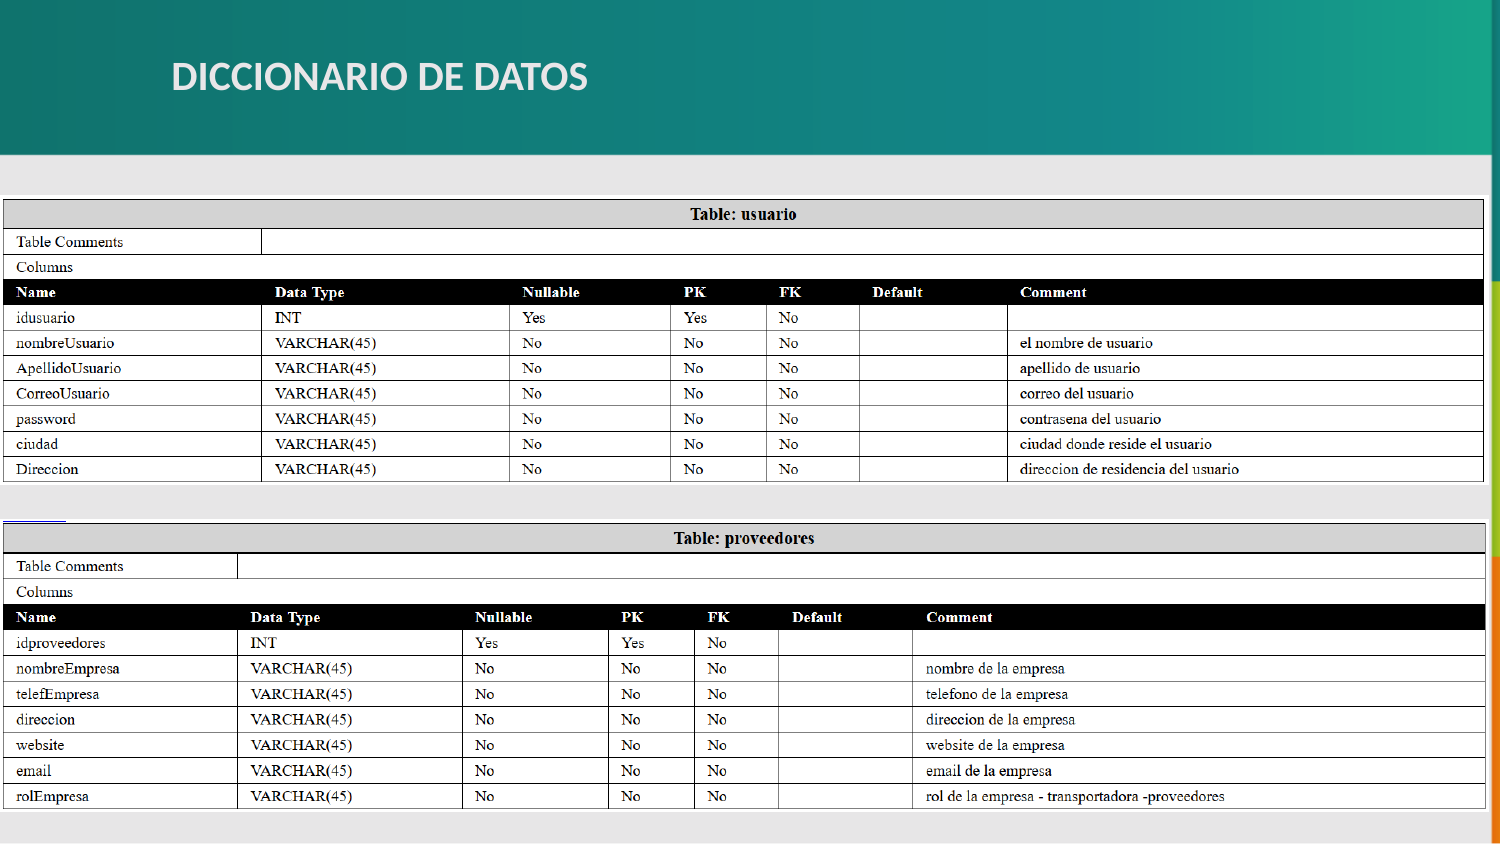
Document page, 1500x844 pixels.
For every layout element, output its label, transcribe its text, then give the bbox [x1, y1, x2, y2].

text_box DICCIONARIO DE DATOS [156, 41, 615, 107]
picture [0, 0, 1500, 844]
